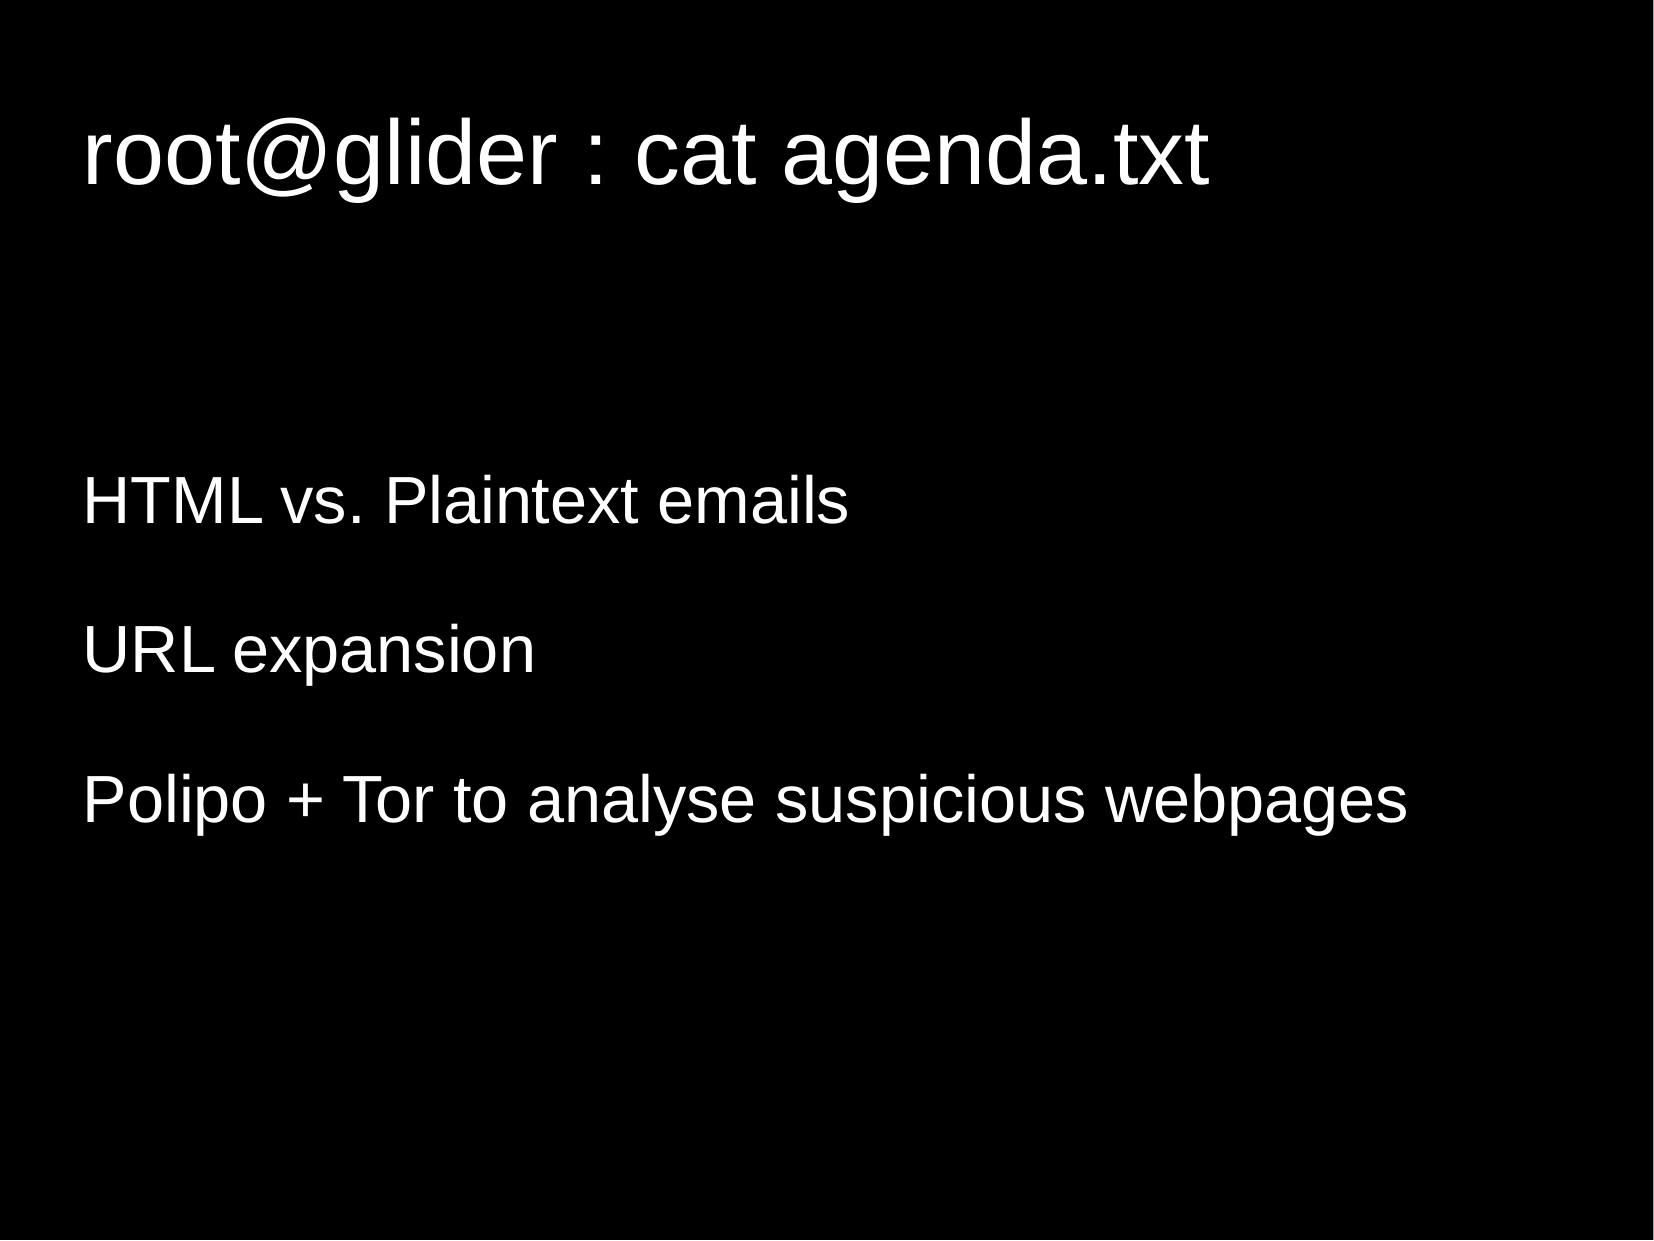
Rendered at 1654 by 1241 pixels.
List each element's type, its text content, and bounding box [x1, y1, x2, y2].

subtitle HTML vs. Plaintext emails URL expansion Polipo + Tor to analyse suspicious webpages [82, 290, 1571, 1010]
title root@glider : cat agenda.txt [82, 49, 1571, 257]
